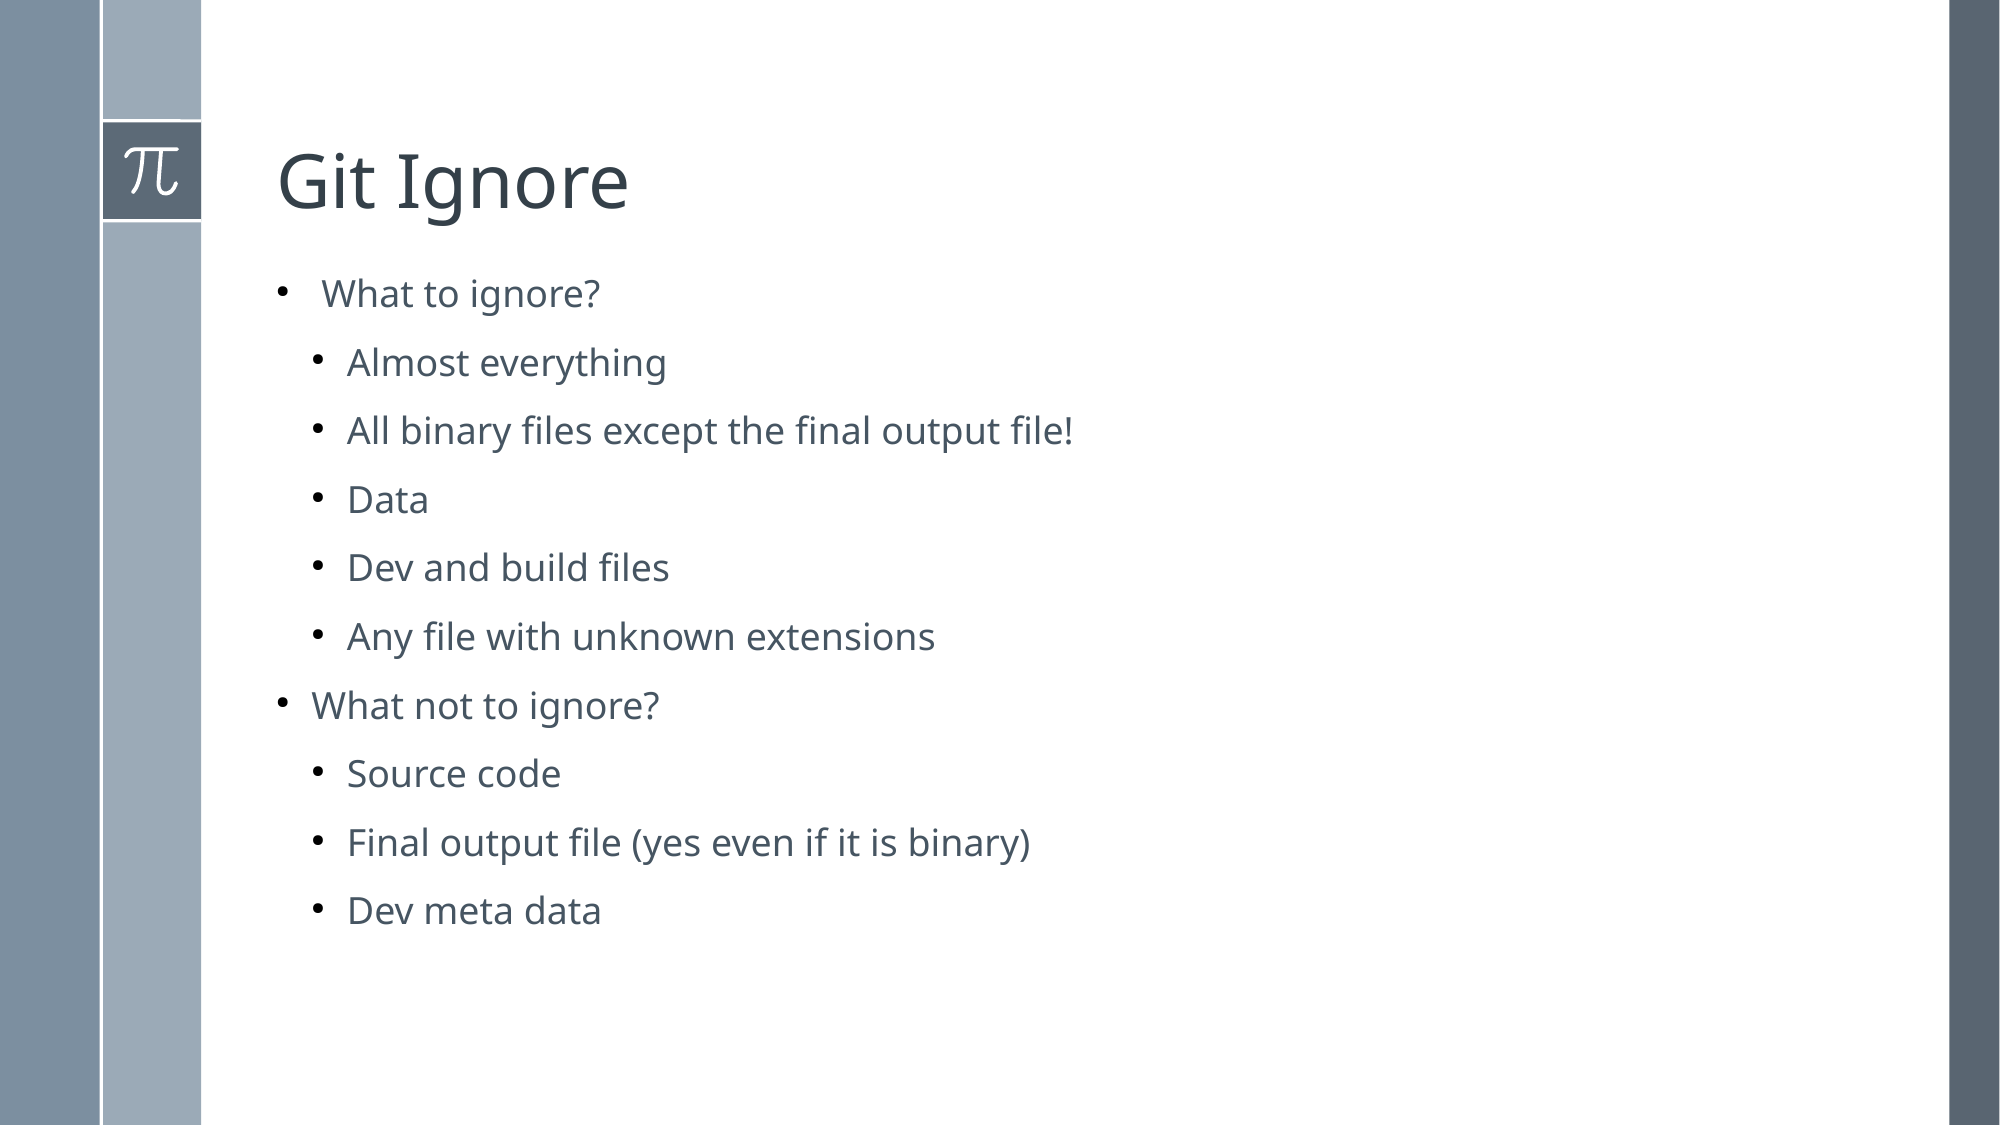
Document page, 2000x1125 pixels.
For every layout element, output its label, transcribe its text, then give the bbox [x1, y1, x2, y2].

text_box Git Ignore [261, 29, 1867, 233]
text_box What to ignore? Almost everything All binary files except the final output file! Data Dev and build files Any file with unknown extensions What not to ignore? Source code Final output file (yes even if it is binary) Dev meta data [261, 262, 1845, 1013]
